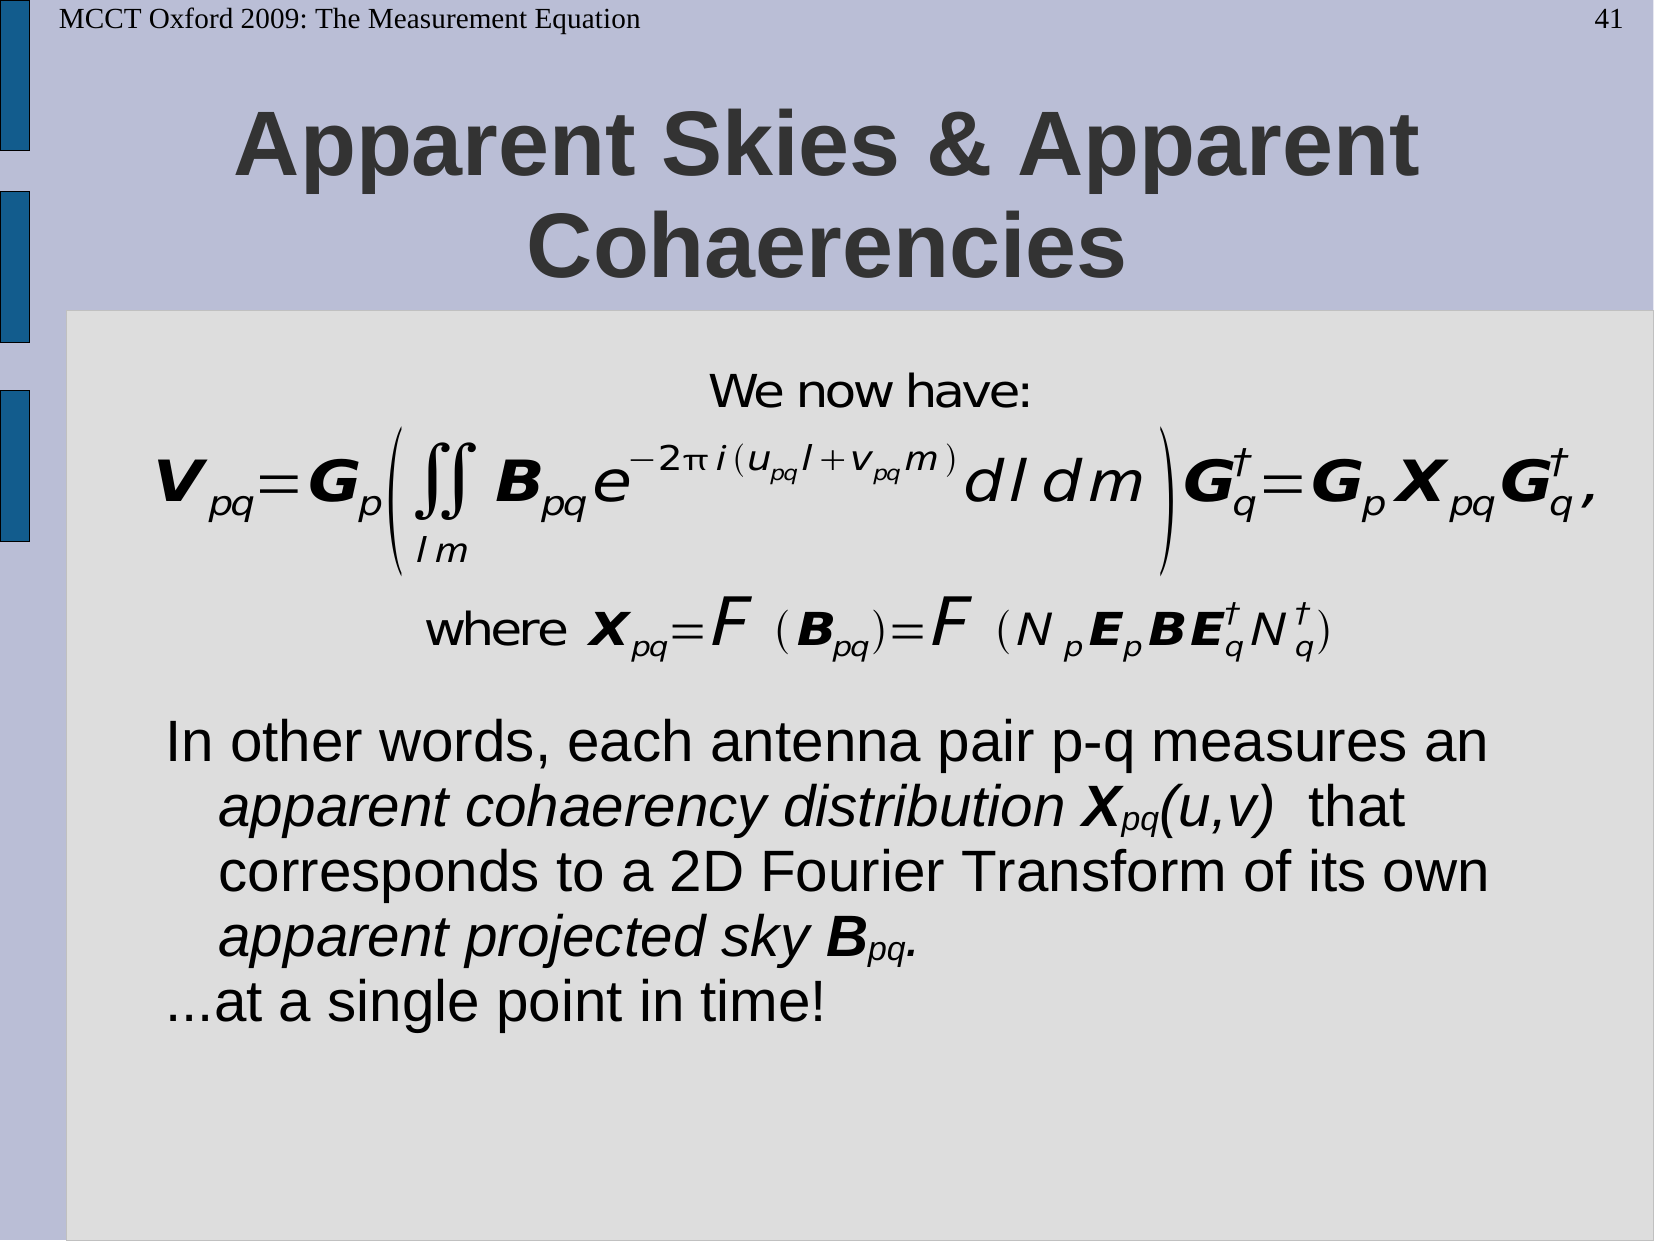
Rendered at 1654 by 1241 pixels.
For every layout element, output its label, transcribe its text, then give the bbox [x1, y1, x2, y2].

chart [147, 354, 1606, 665]
title Apparent Skies & Apparent Cohaerencies [121, 87, 1534, 302]
list In other words, each antenna pair p-q measures an apparent cohaerency distribution Xpq(u,v) that corresponds to a 2D Fourier Transform of its own apparent projected sky Bpq. ...at a single point in time! [147, 708, 1560, 1085]
